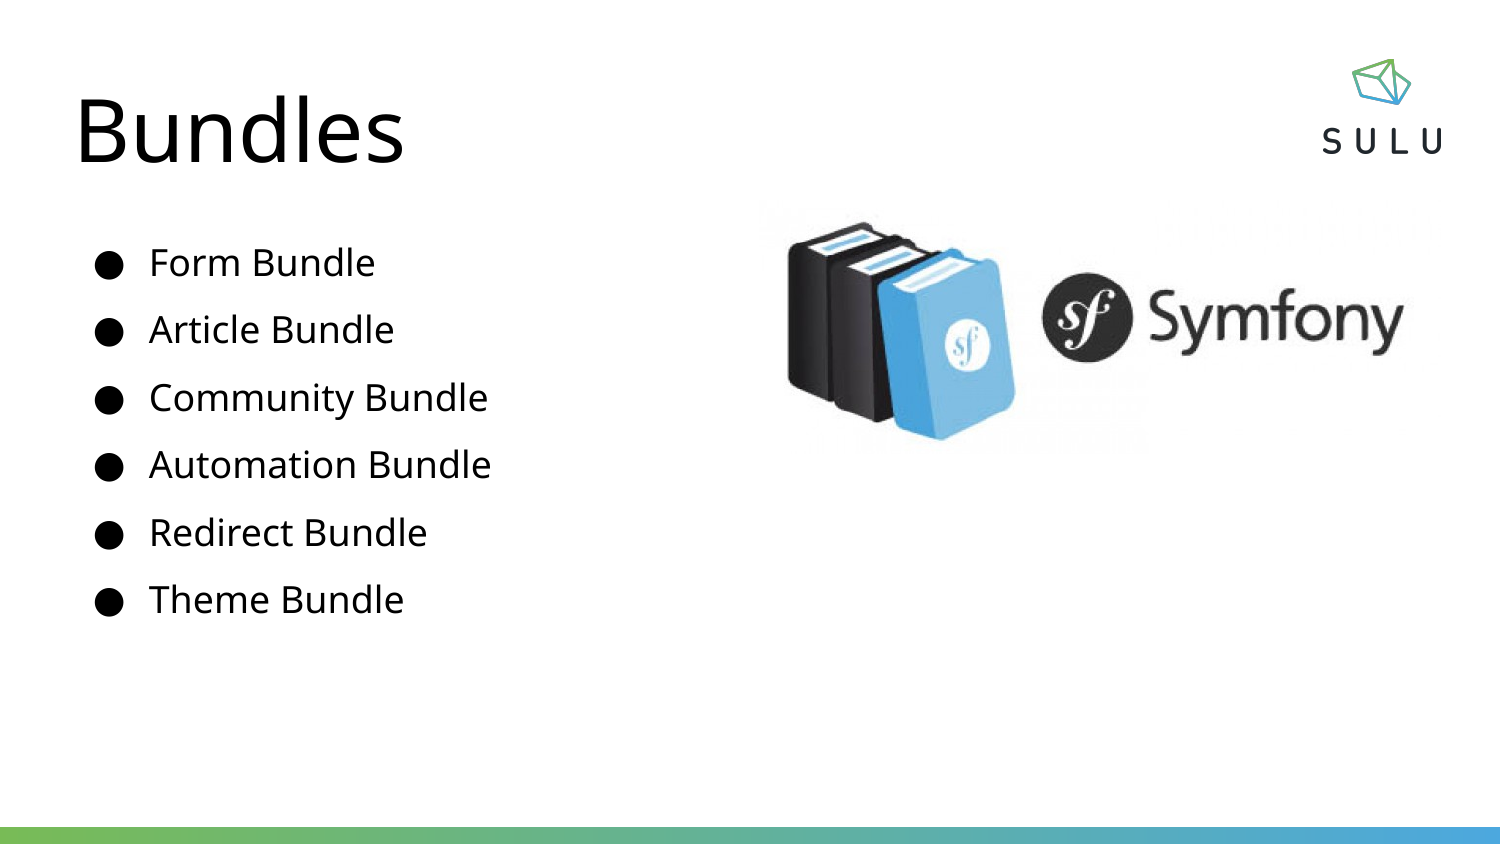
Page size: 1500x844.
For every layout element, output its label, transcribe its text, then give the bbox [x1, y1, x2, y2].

list Form Bundle Article Bundle Community Bundle Automation Bundle Redirect Bundle Theme Bundle [59, 200, 1441, 785]
picture [759, 200, 1441, 455]
picture [1323, 59, 1441, 154]
title Bundles [59, 59, 1317, 196]
